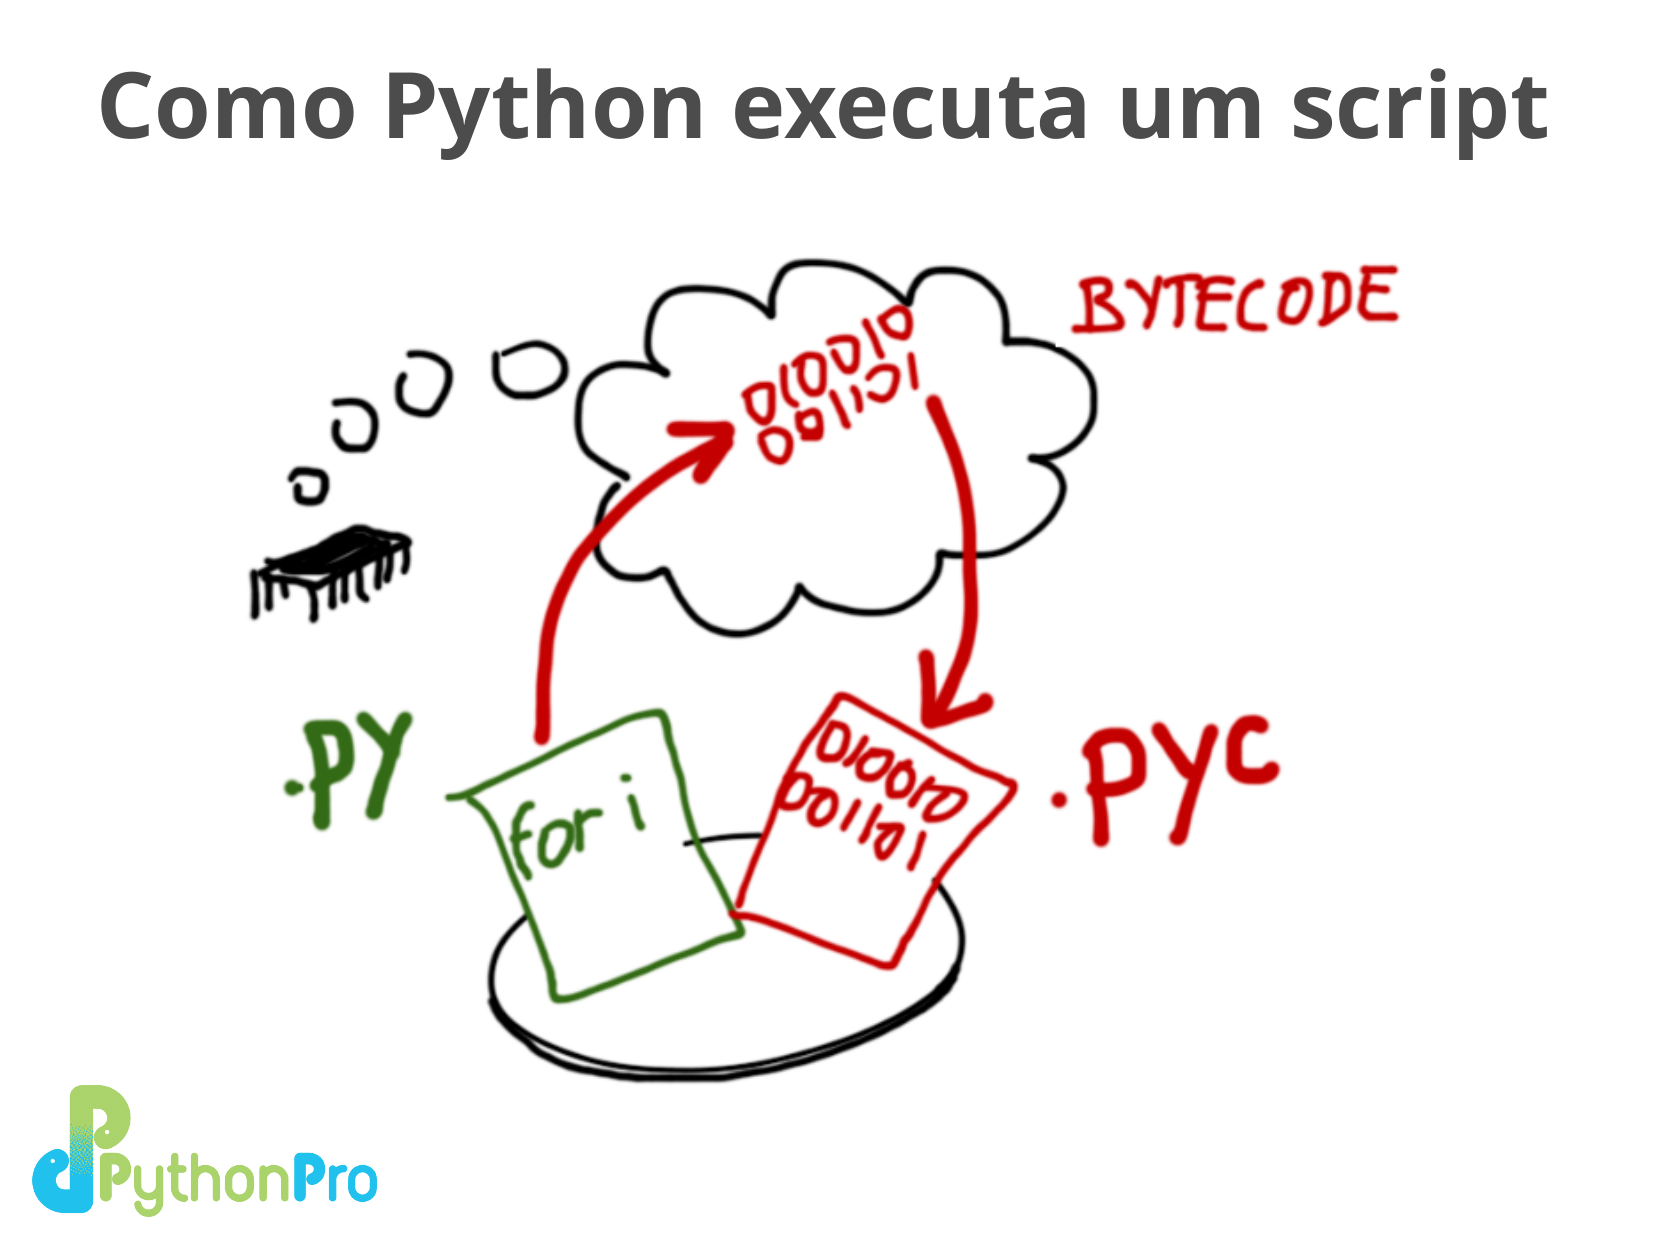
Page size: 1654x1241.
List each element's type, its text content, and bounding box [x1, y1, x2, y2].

picture [32, 241, 1418, 1217]
title Como Python executa um script [79, 0, 1568, 208]
